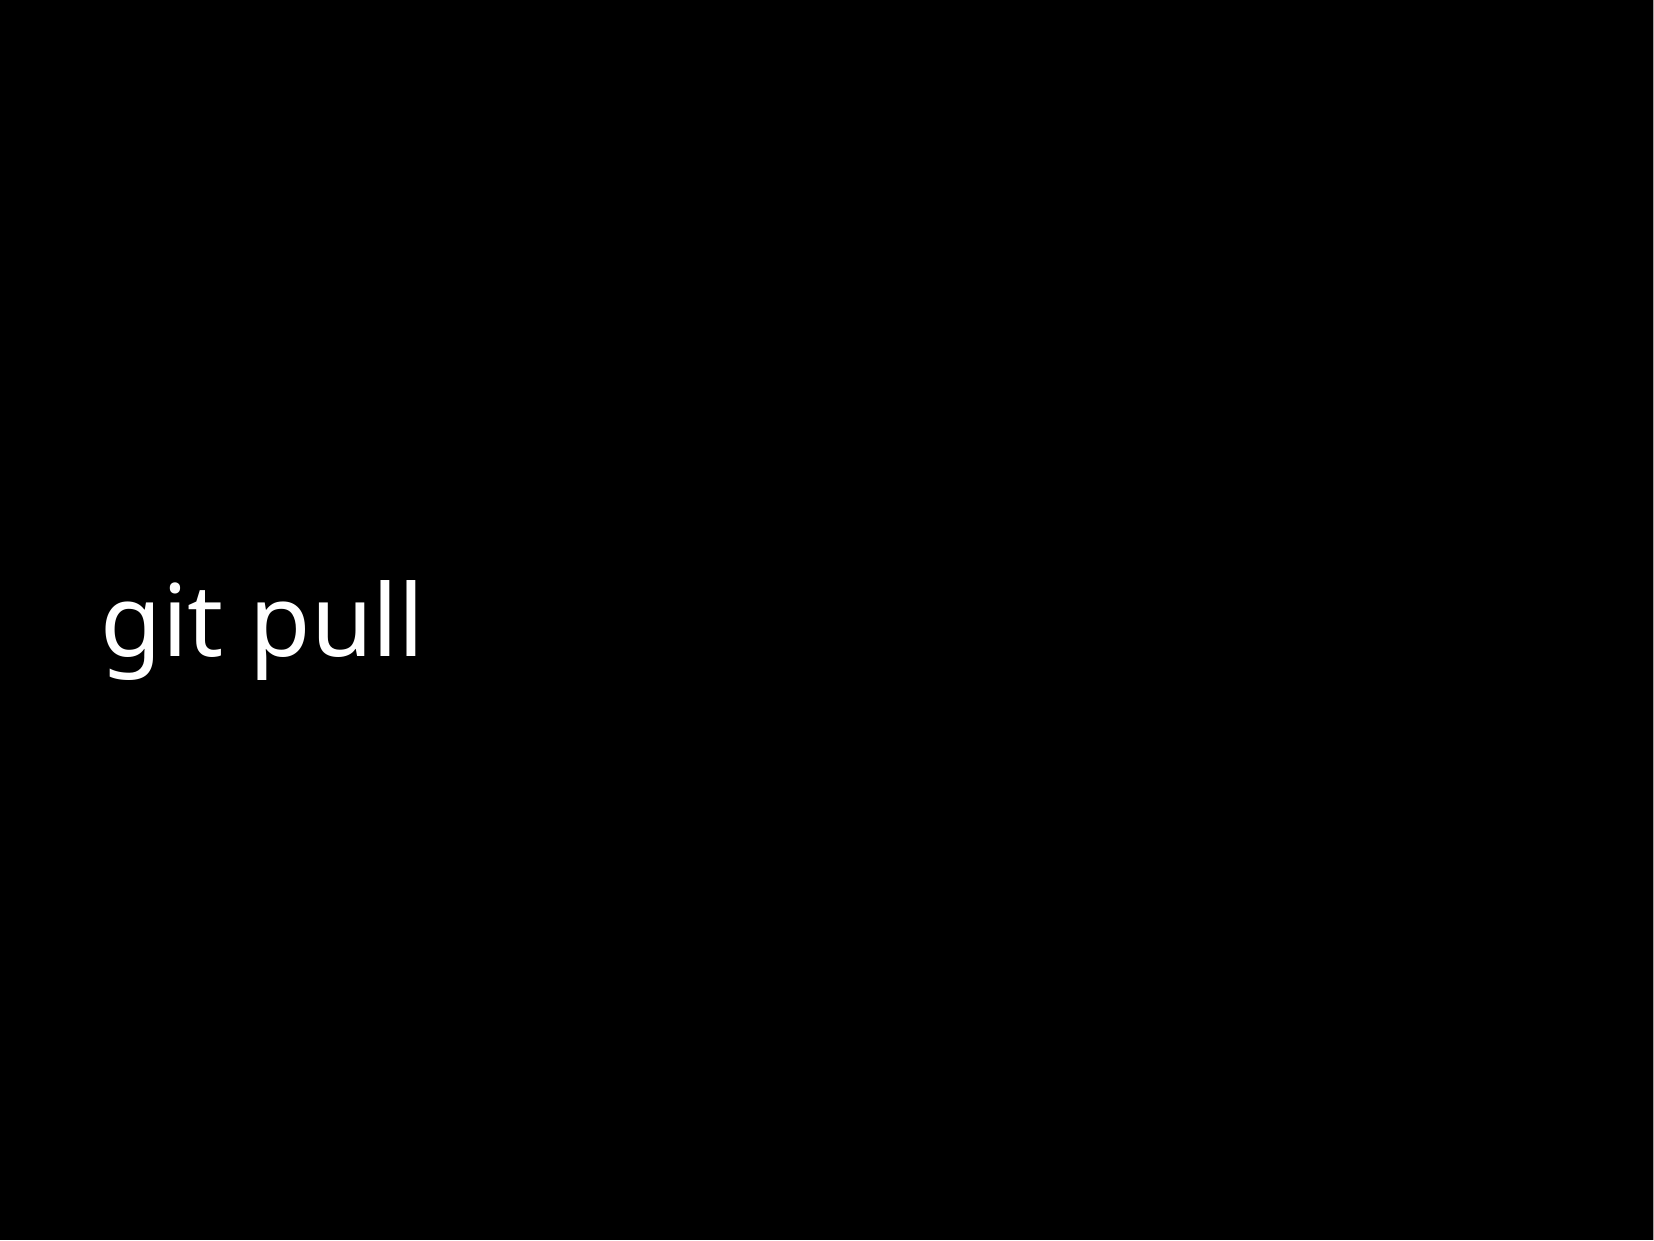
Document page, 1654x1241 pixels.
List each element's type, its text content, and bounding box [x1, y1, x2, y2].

subtitle git pull [88, 88, 1536, 1010]
